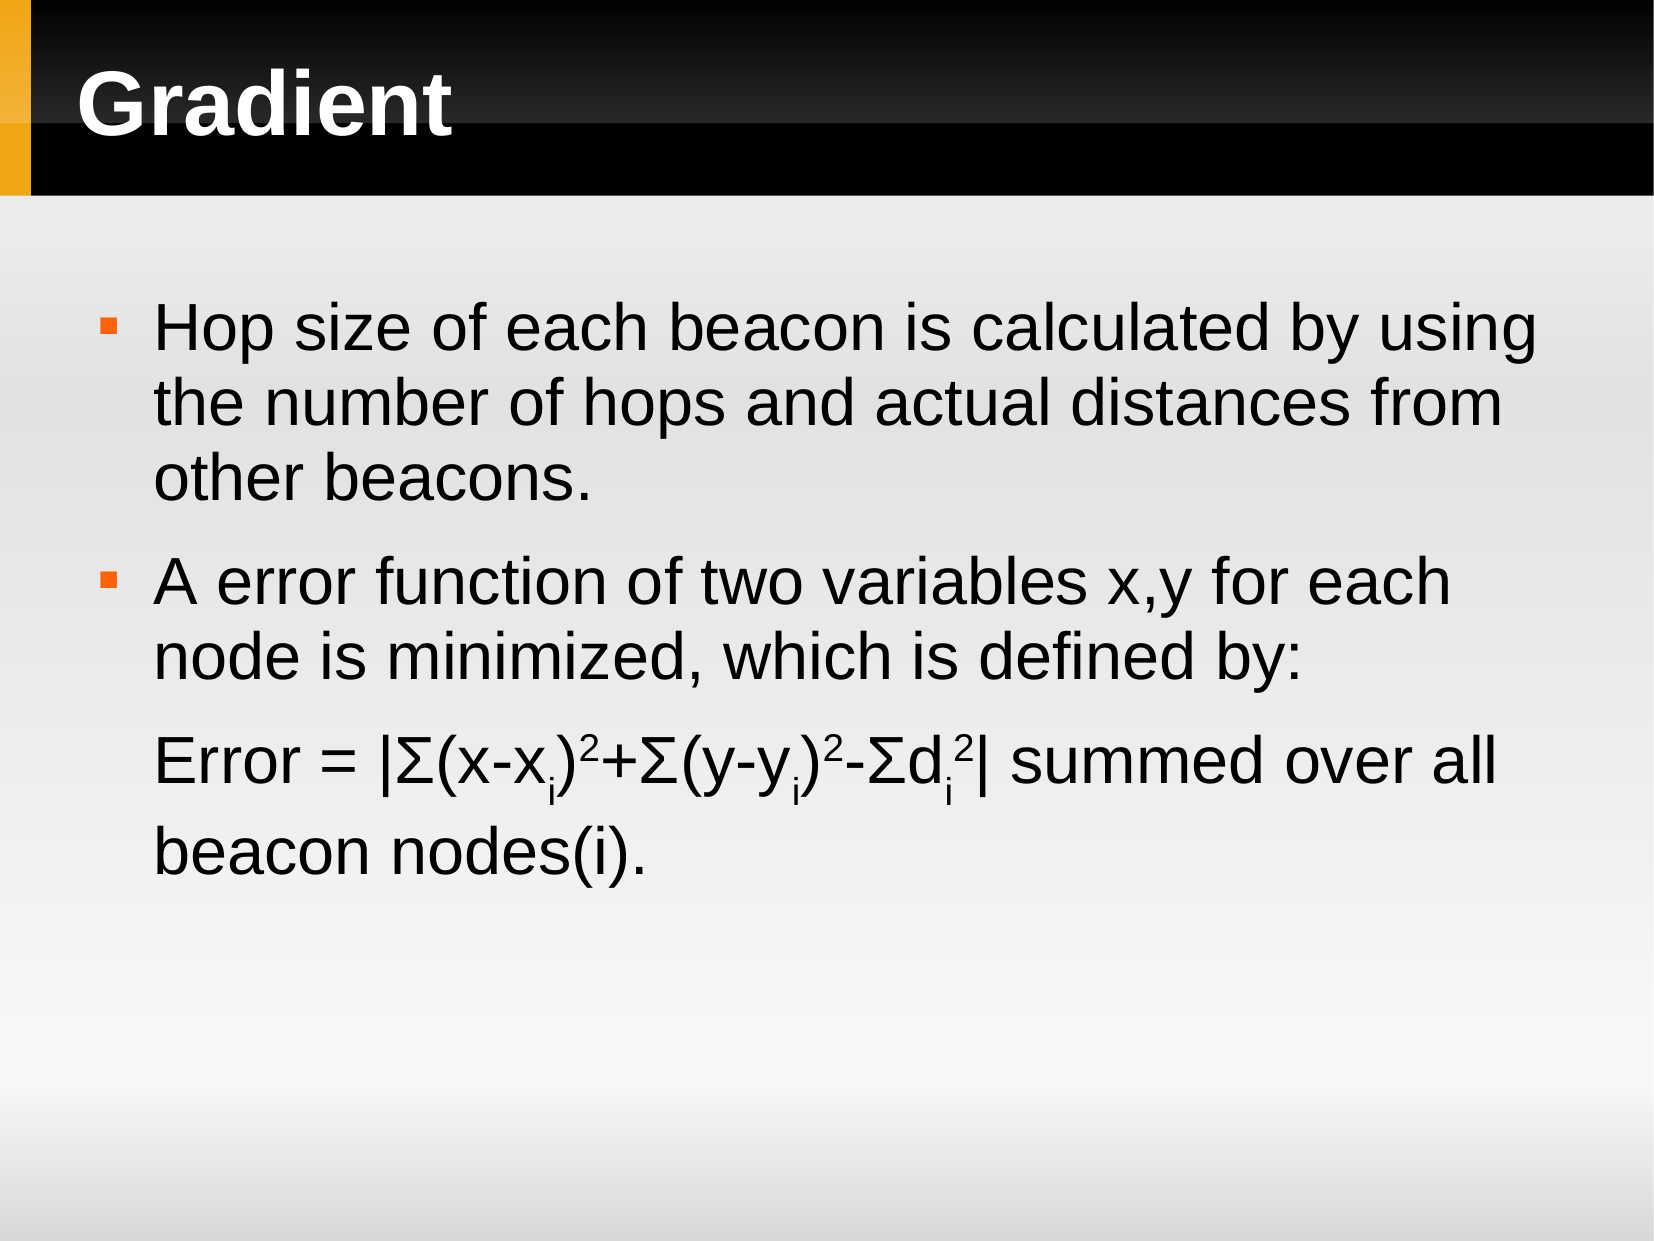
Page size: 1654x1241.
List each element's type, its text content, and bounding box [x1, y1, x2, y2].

title Gradient [76, 7, 1565, 200]
list Hop size of each beacon is calculated by using the number of hops and actual distances from other beacons. A error function of two variables x,y for each node is minimized, which is defined by: Error = |Σ(x-xi)2+Σ(y-yi)2-Σdi2| summed over all beacon nodes(i). [82, 290, 1571, 1094]
picture [0, 0, 1654, 1241]
